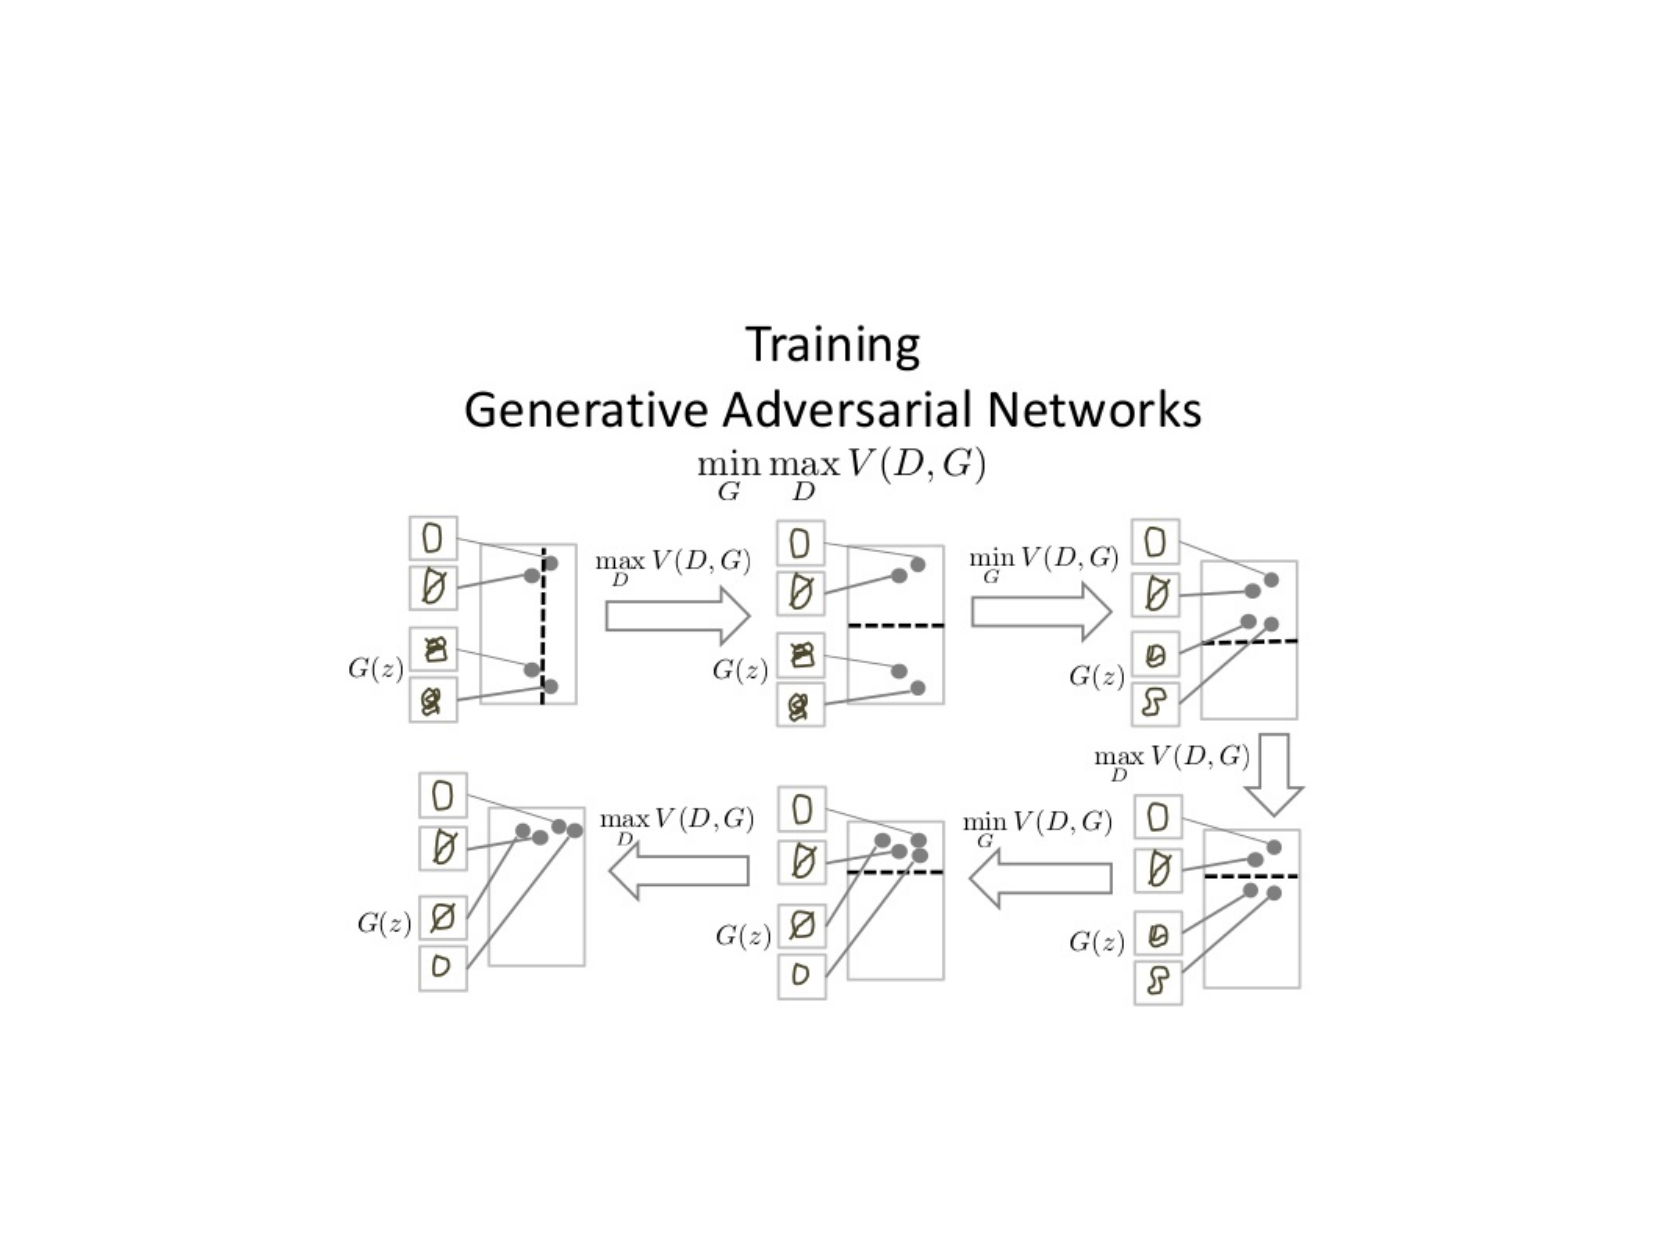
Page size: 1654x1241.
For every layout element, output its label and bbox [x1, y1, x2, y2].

picture [334, 283, 1332, 1033]
